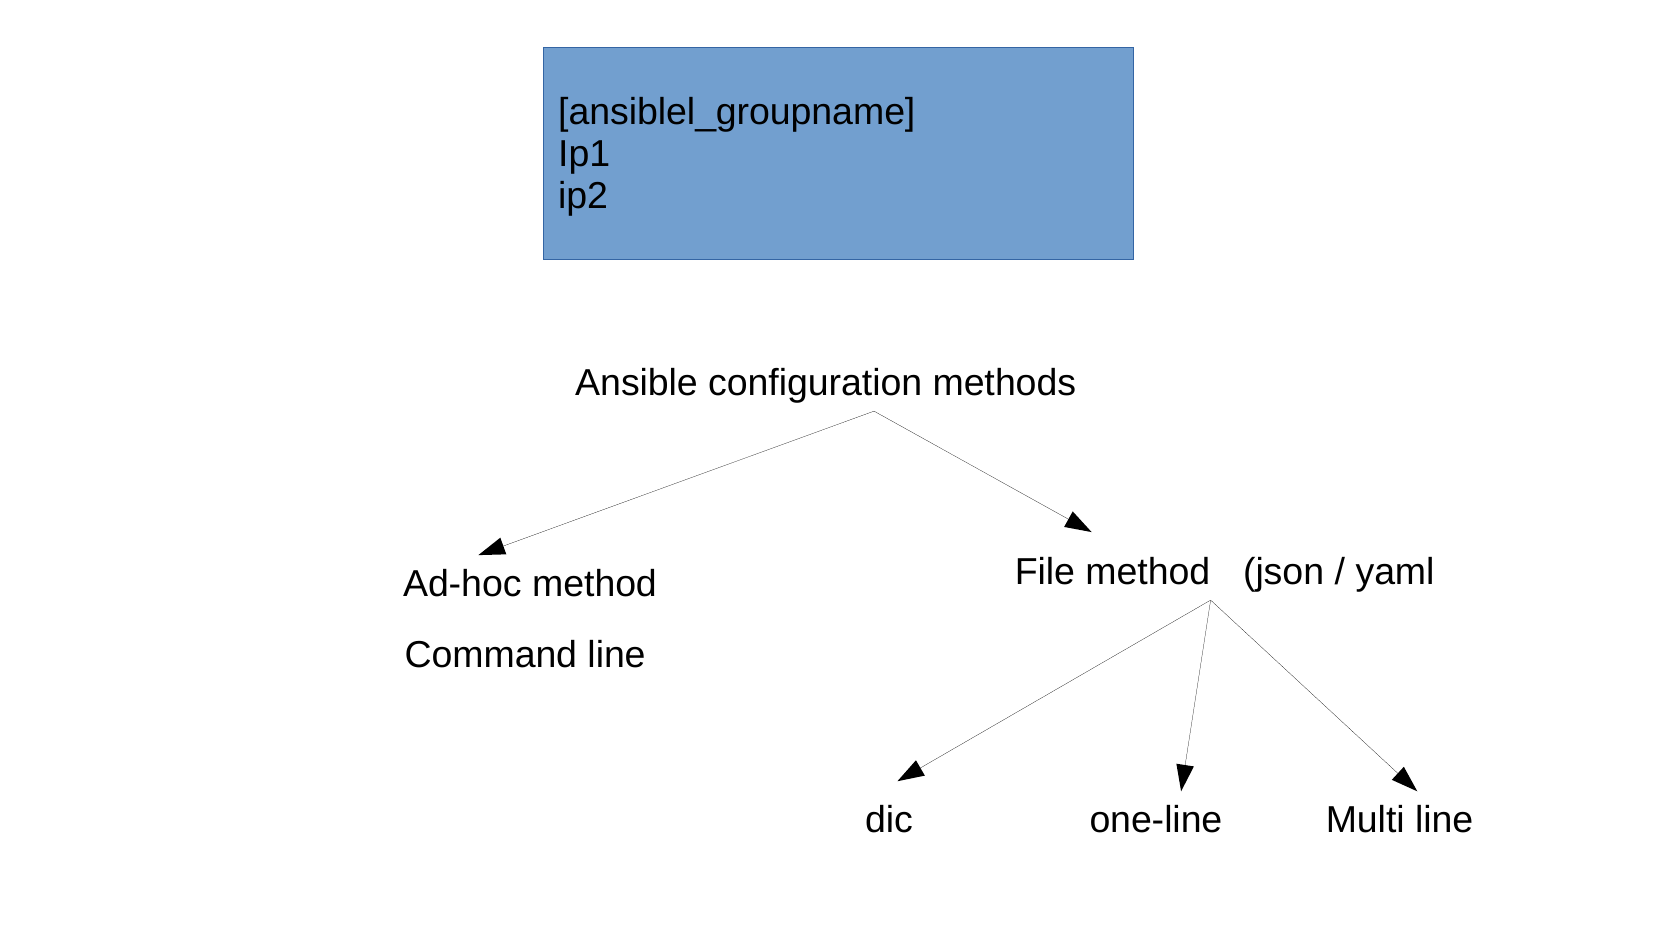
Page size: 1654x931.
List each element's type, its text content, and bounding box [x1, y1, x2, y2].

text_box dic [850, 791, 1074, 849]
text_box Ansible configuration methods [507, 354, 1241, 412]
text_box one-line [1074, 791, 1288, 863]
text_box Command line [389, 625, 745, 683]
text_box [ansiblel_groupname] Ip1 ip2 [543, 47, 1134, 260]
text_box Ad-hoc method [283, 555, 674, 612]
text_box (json / yaml [1228, 543, 1548, 601]
text_box File method [968, 543, 1228, 601]
text_box Multi line [1311, 791, 1524, 849]
